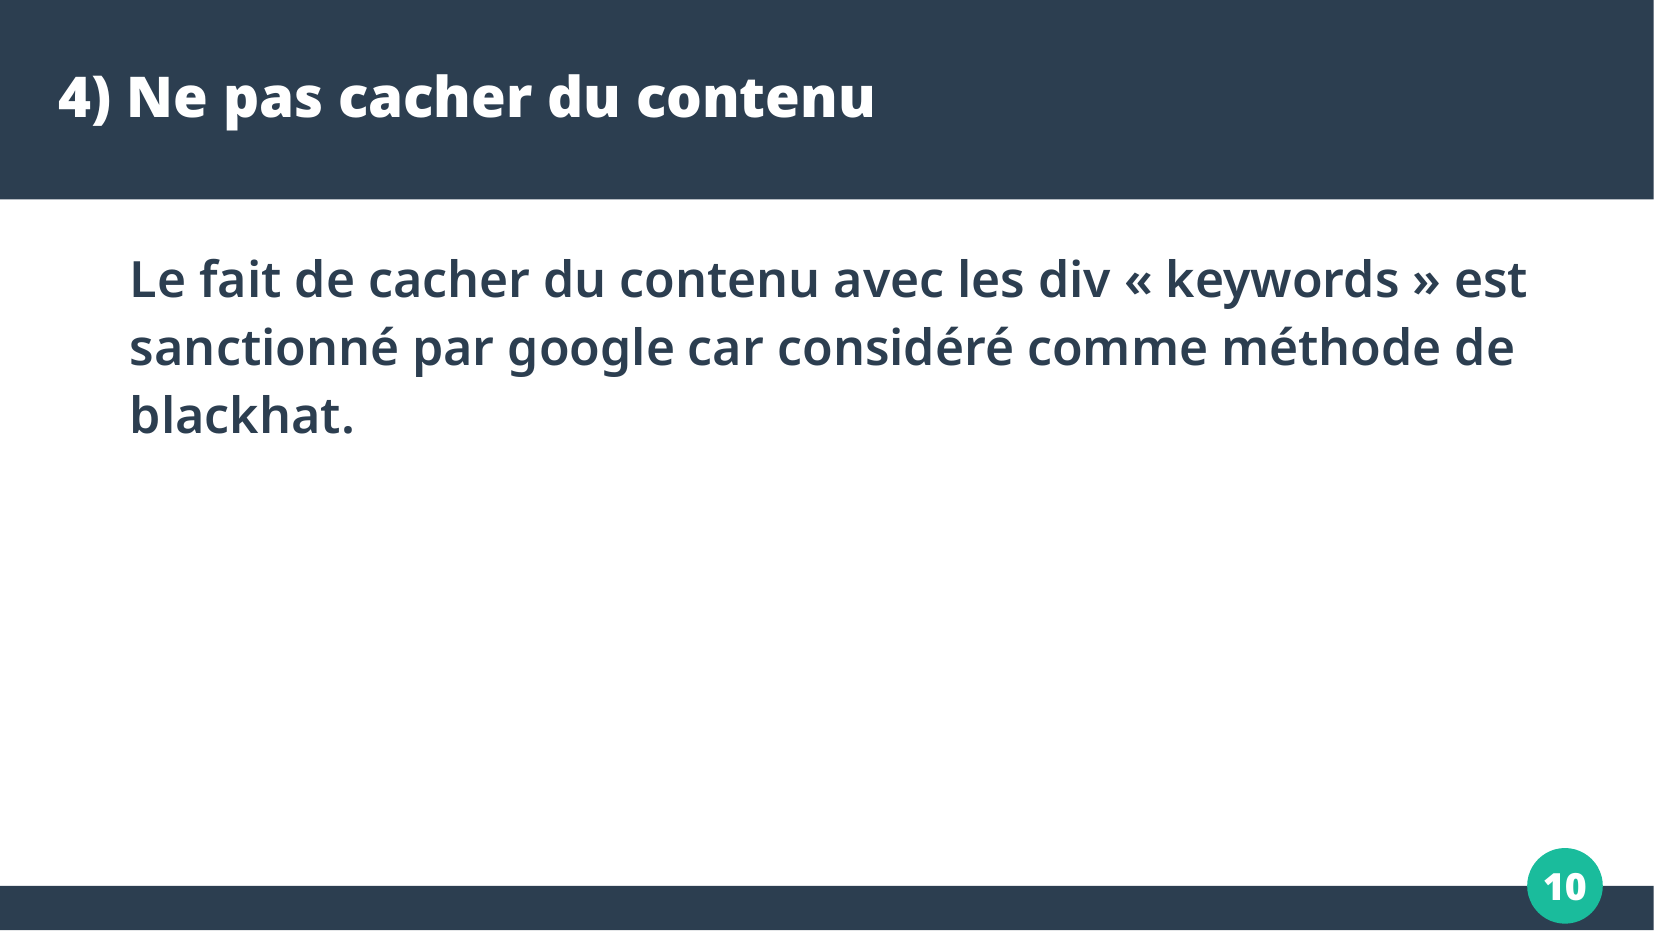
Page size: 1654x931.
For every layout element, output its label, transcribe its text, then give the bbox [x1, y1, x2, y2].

list Le fait de cacher du contenu avec les div « keywords » est sanctionné par google car considéré comme méthode de blackhat. [59, 243, 1595, 680]
title 4) Ne pas cacher du contenu [59, 37, 1595, 156]
